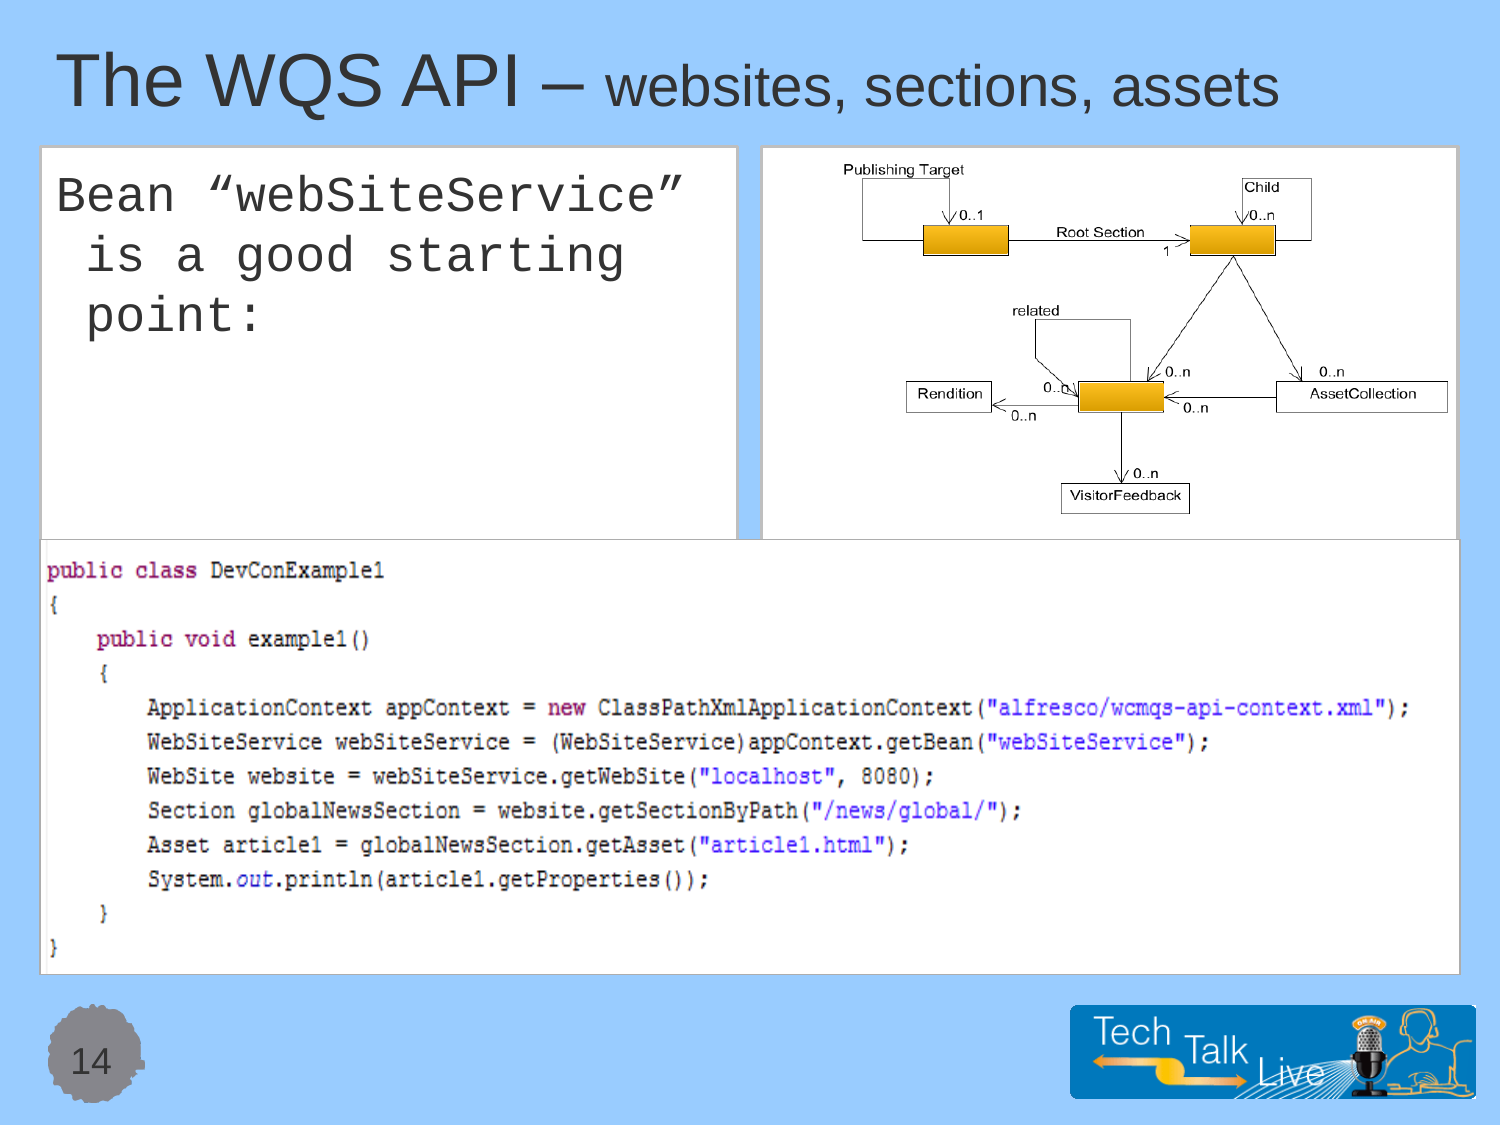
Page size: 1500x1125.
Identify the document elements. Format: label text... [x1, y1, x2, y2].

list Bean “webSiteService” is a good starting point: [40, 146, 738, 539]
text_box [1190, 226, 1275, 254]
picture [40, 540, 1460, 974]
title The WQS API – websites, sections, assets [40, 16, 1459, 128]
picture [1069, 1005, 1476, 1099]
slide_number <number> [55, 1022, 136, 1083]
text_box [1080, 383, 1164, 411]
picture [844, 164, 1448, 514]
picture [48, 1004, 145, 1103]
text_box [923, 226, 1008, 254]
